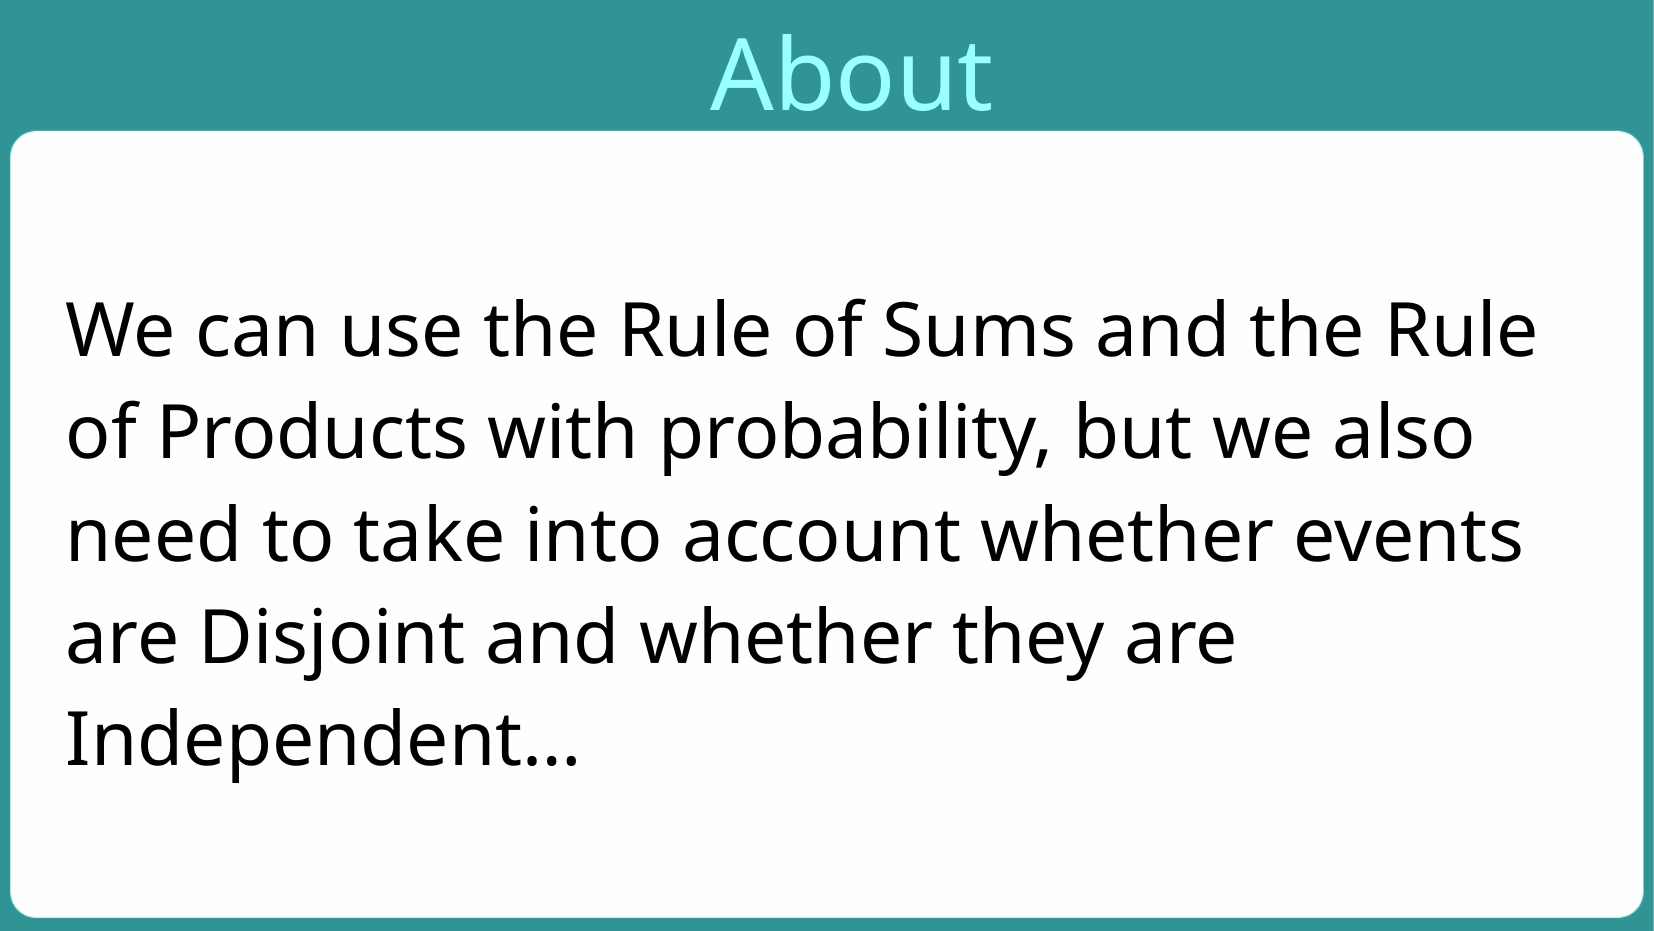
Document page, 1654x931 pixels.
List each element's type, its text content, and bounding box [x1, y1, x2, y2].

picture [0, 0, 1654, 931]
text_box We can use the Rule of Sums and the Rule of Products with probability, but we also need to take into account whether events are Disjoint and whether they are Independent… [65, 175, 1614, 889]
title About [193, 13, 1511, 130]
